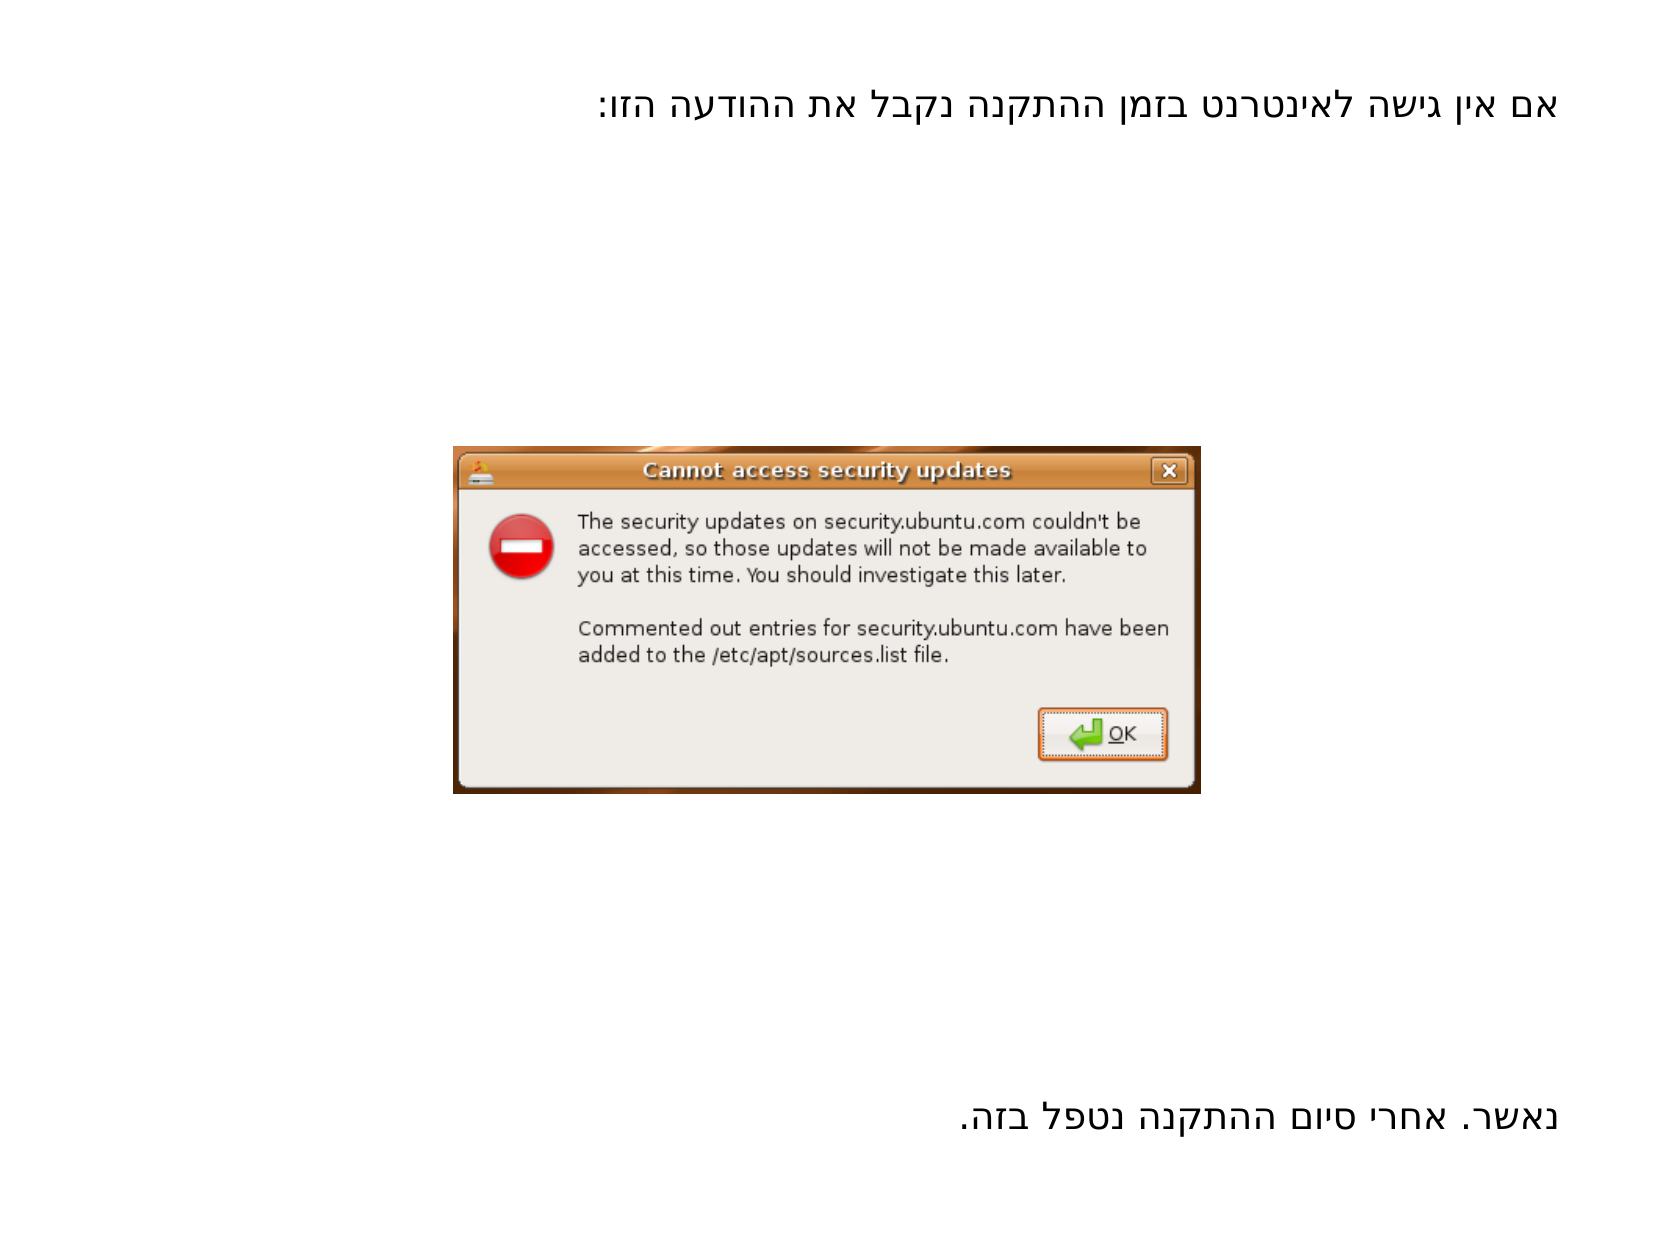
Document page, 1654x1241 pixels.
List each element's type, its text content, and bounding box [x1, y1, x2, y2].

text_box אם אין גישה לאינטרנט בזמן ההתקנה נקבל את ההודעה הזו: [225, 75, 1576, 136]
picture [453, 446, 1201, 794]
text_box נאשר. אחרי סיום ההתקנה נטפל בזה. [75, 1087, 1576, 1241]
